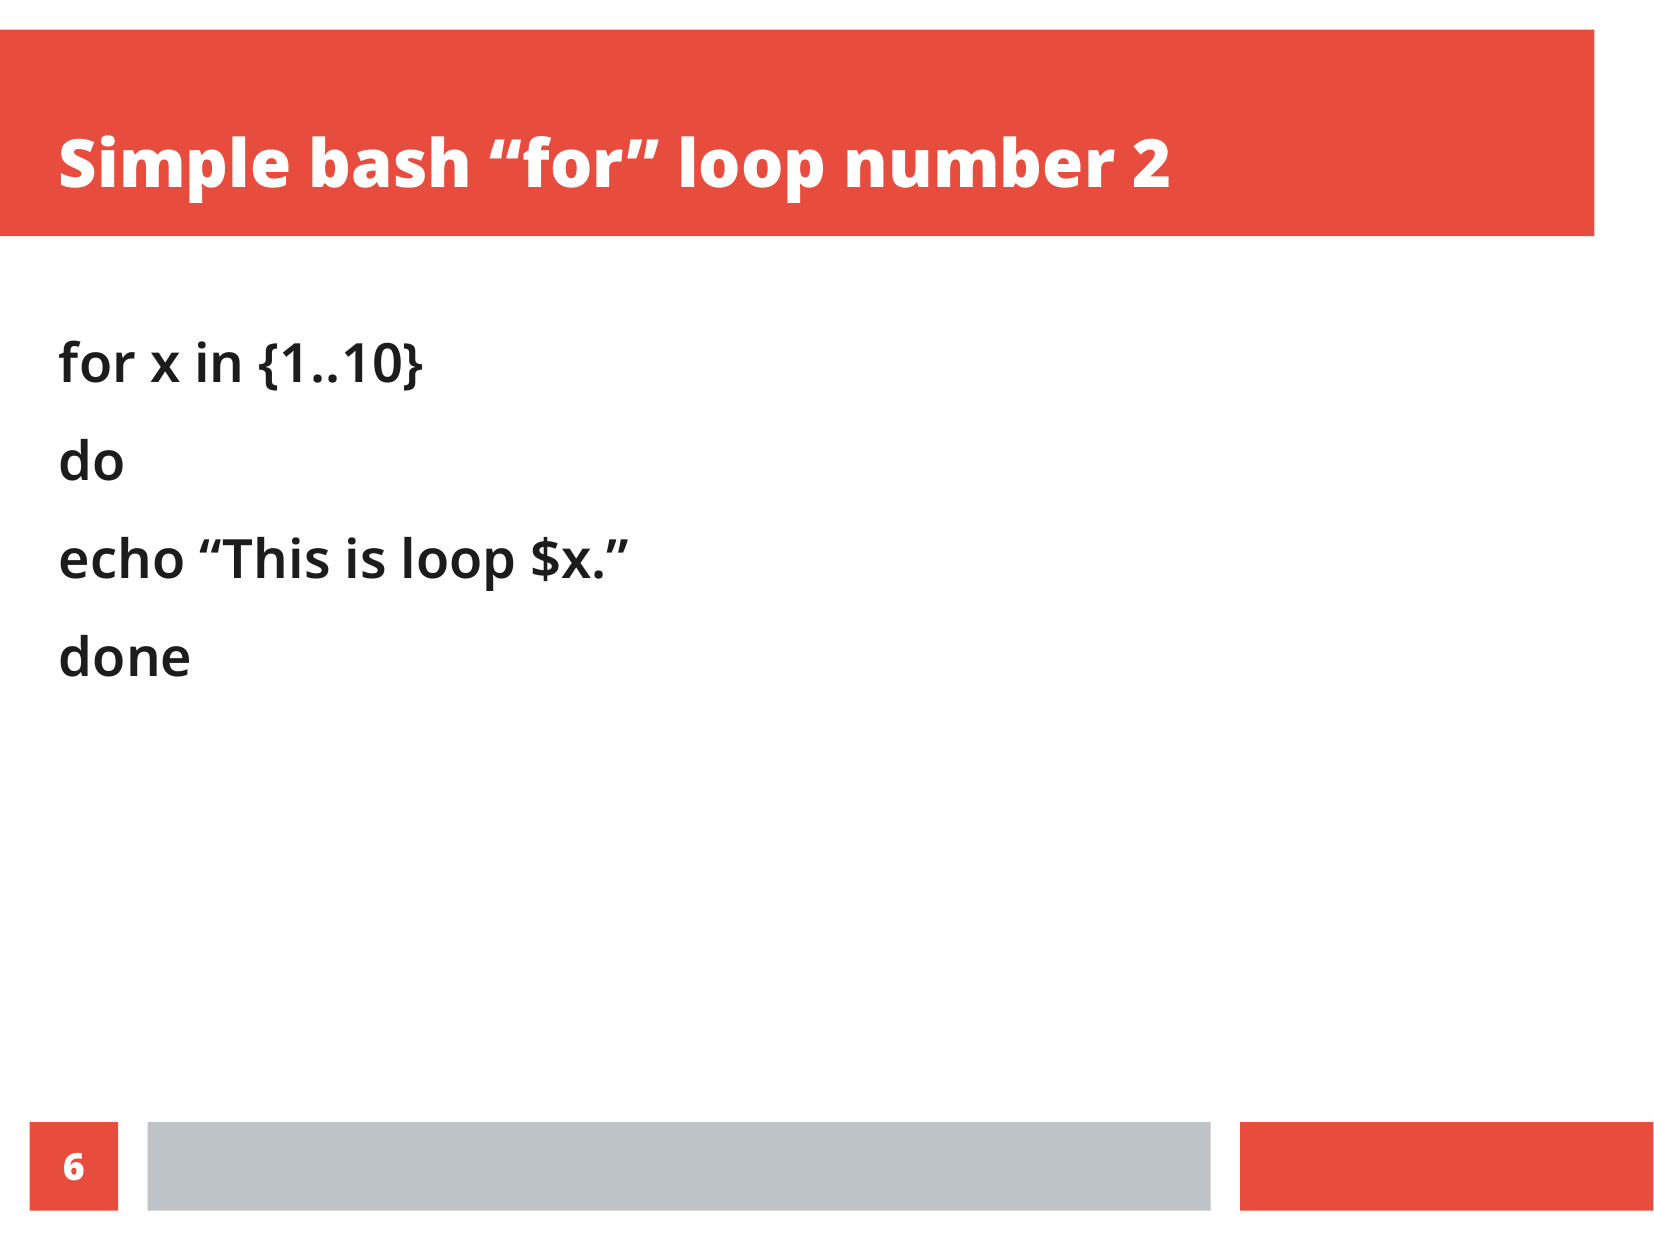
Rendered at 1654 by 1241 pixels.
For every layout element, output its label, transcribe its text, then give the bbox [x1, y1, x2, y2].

title Simple bash “for” loop number 2 [59, 59, 1595, 207]
list for x in {1..10} do echo “This is loop $x.” done [59, 324, 1565, 1093]
